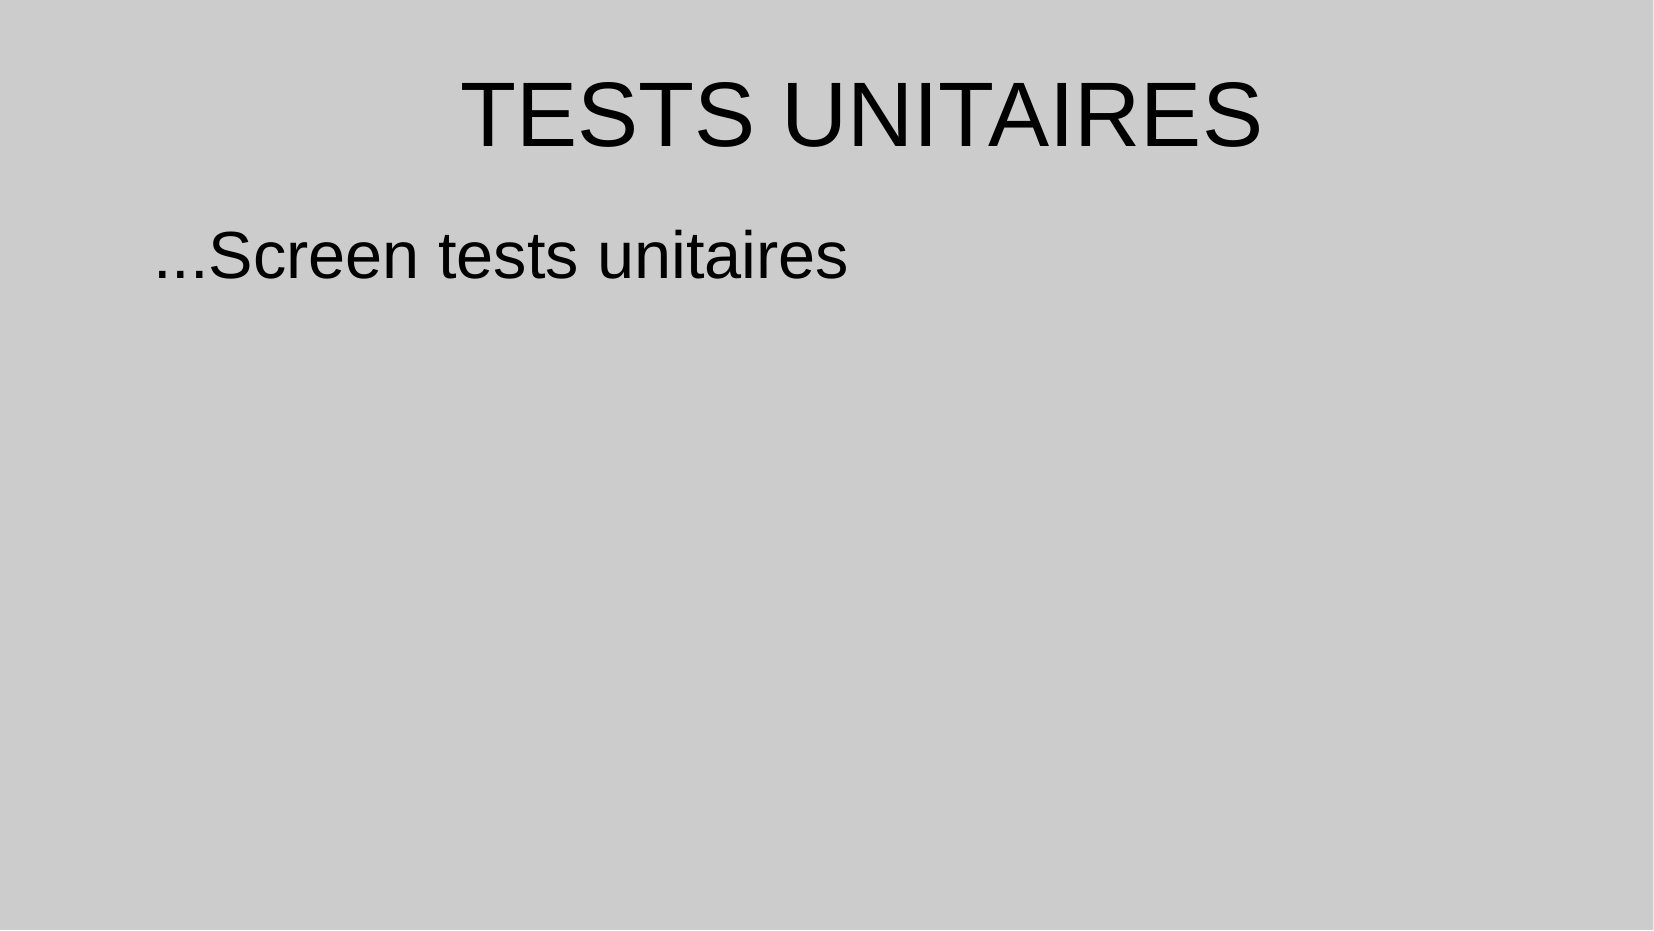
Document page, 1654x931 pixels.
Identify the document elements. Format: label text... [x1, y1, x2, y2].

title TESTS UNITAIRES [82, 37, 1571, 193]
list ...Screen tests unitaires [82, 217, 1571, 758]
